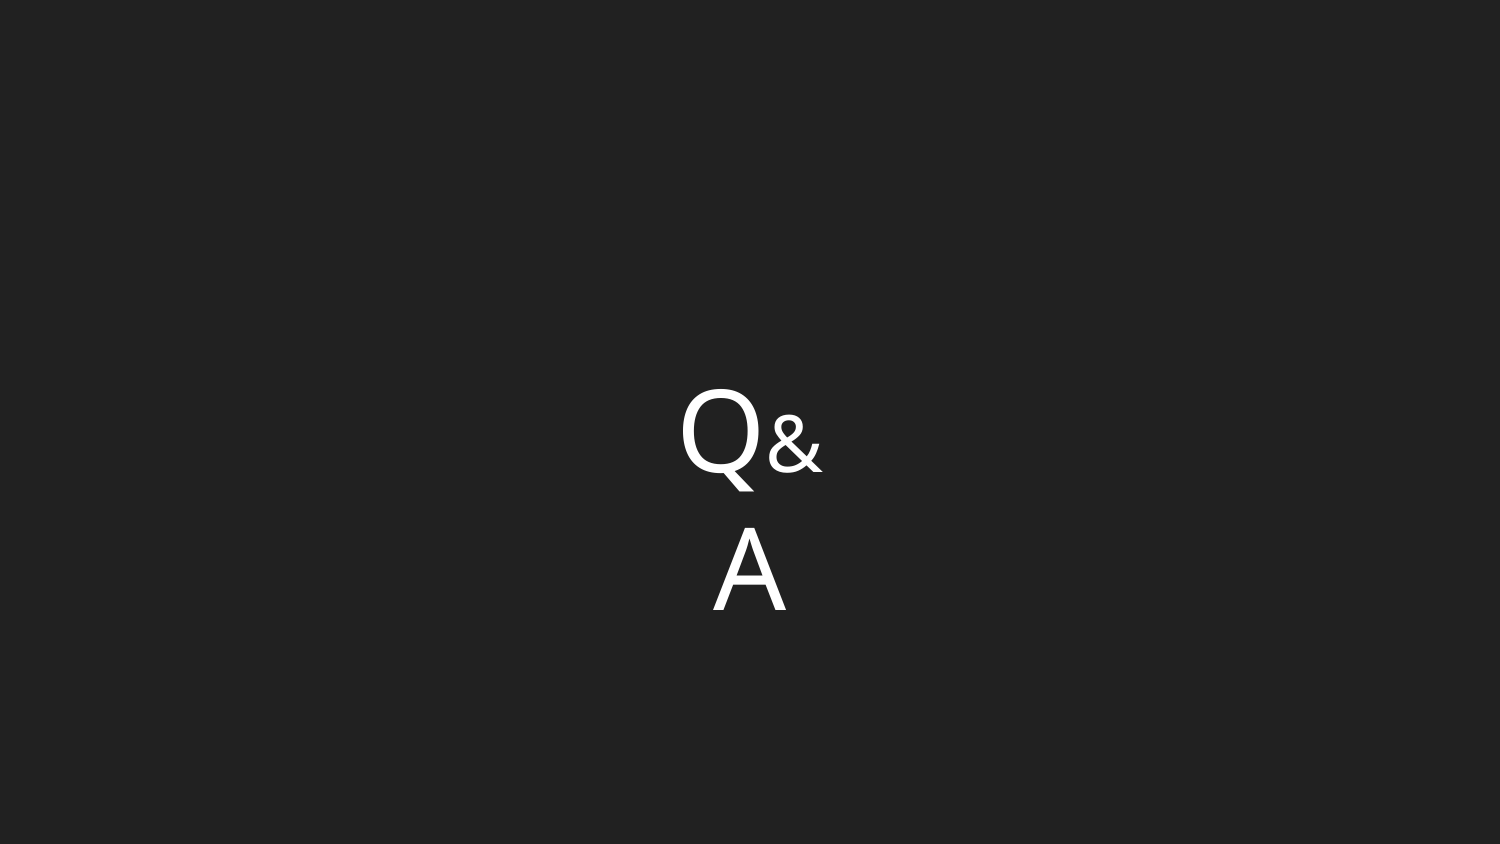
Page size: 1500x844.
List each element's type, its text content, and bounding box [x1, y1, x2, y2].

title Q&A [624, 343, 876, 501]
